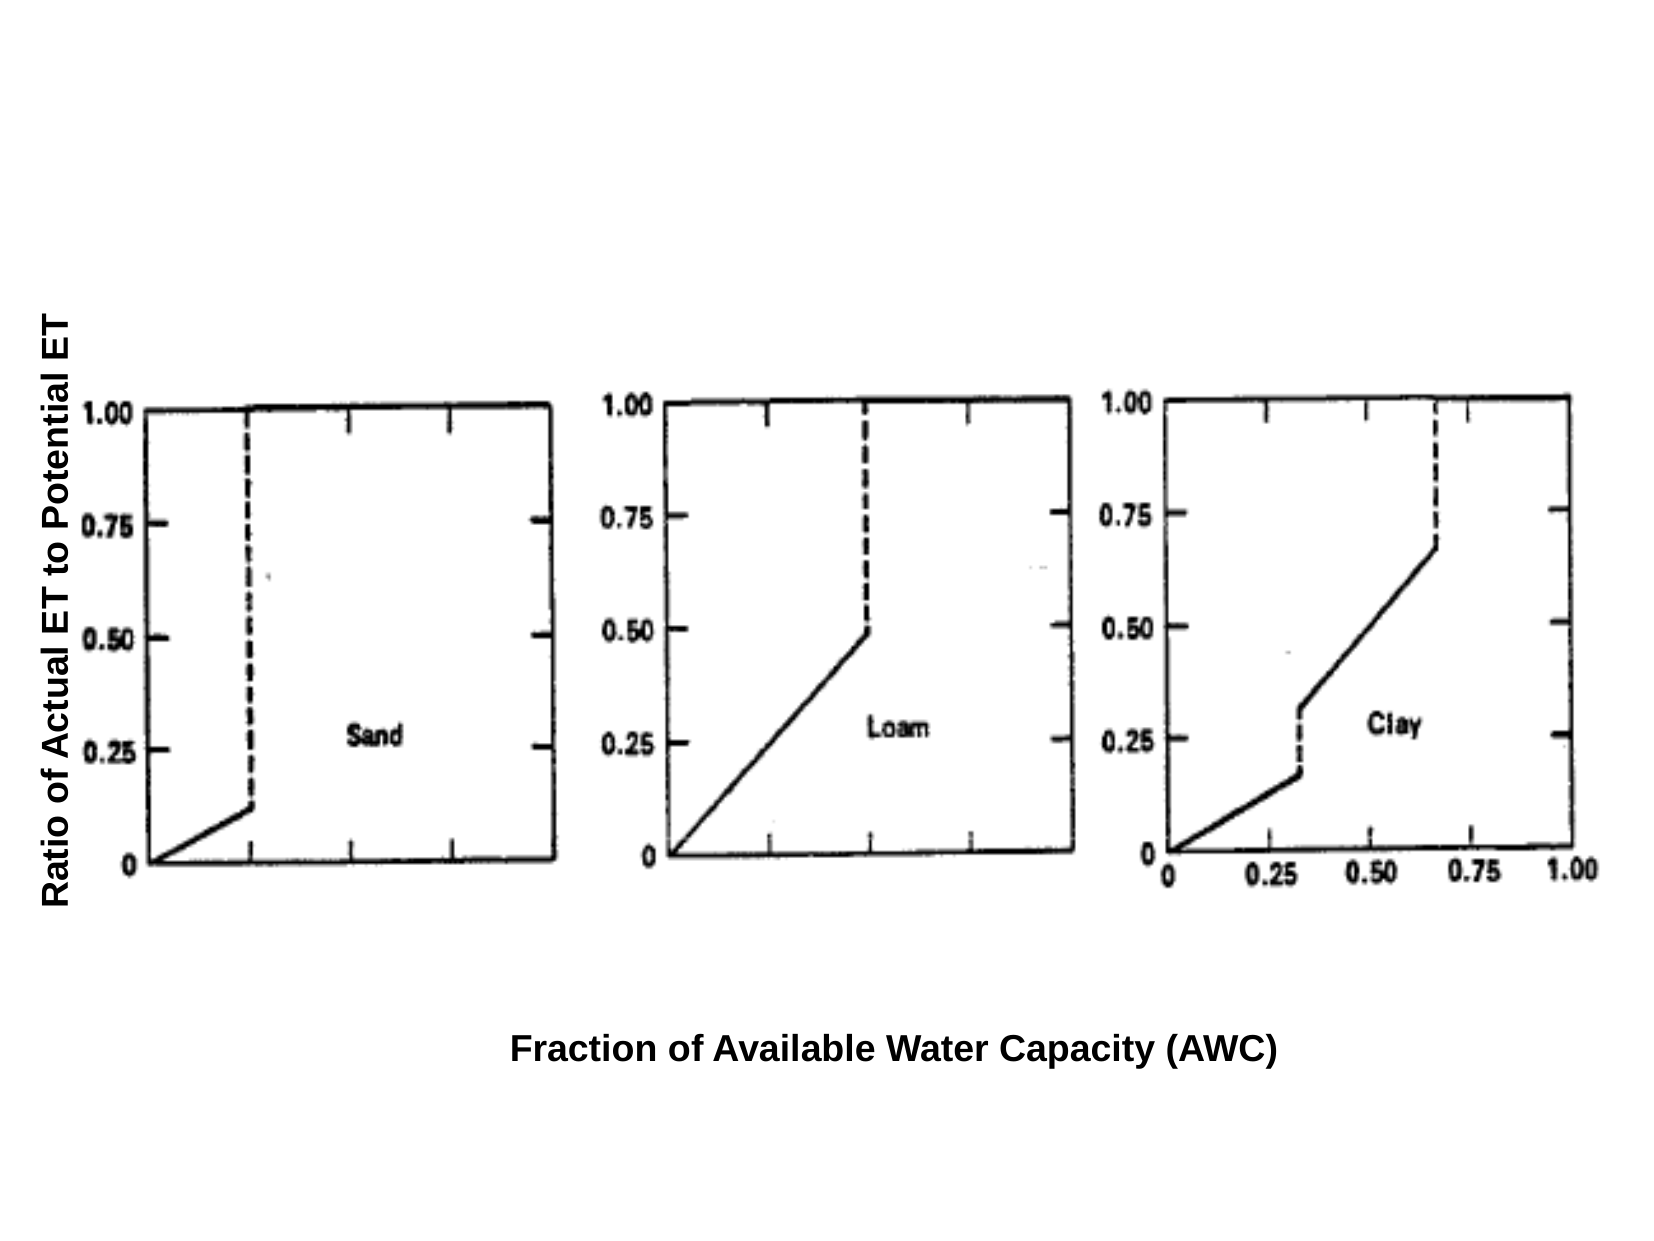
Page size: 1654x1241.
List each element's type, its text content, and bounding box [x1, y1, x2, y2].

text_box Ratio of Actual ET to Potential ET [26, 299, 85, 924]
text_box Fraction of Available Water Capacity (AWC) [495, 1020, 1291, 1079]
picture [85, 367, 1625, 898]
